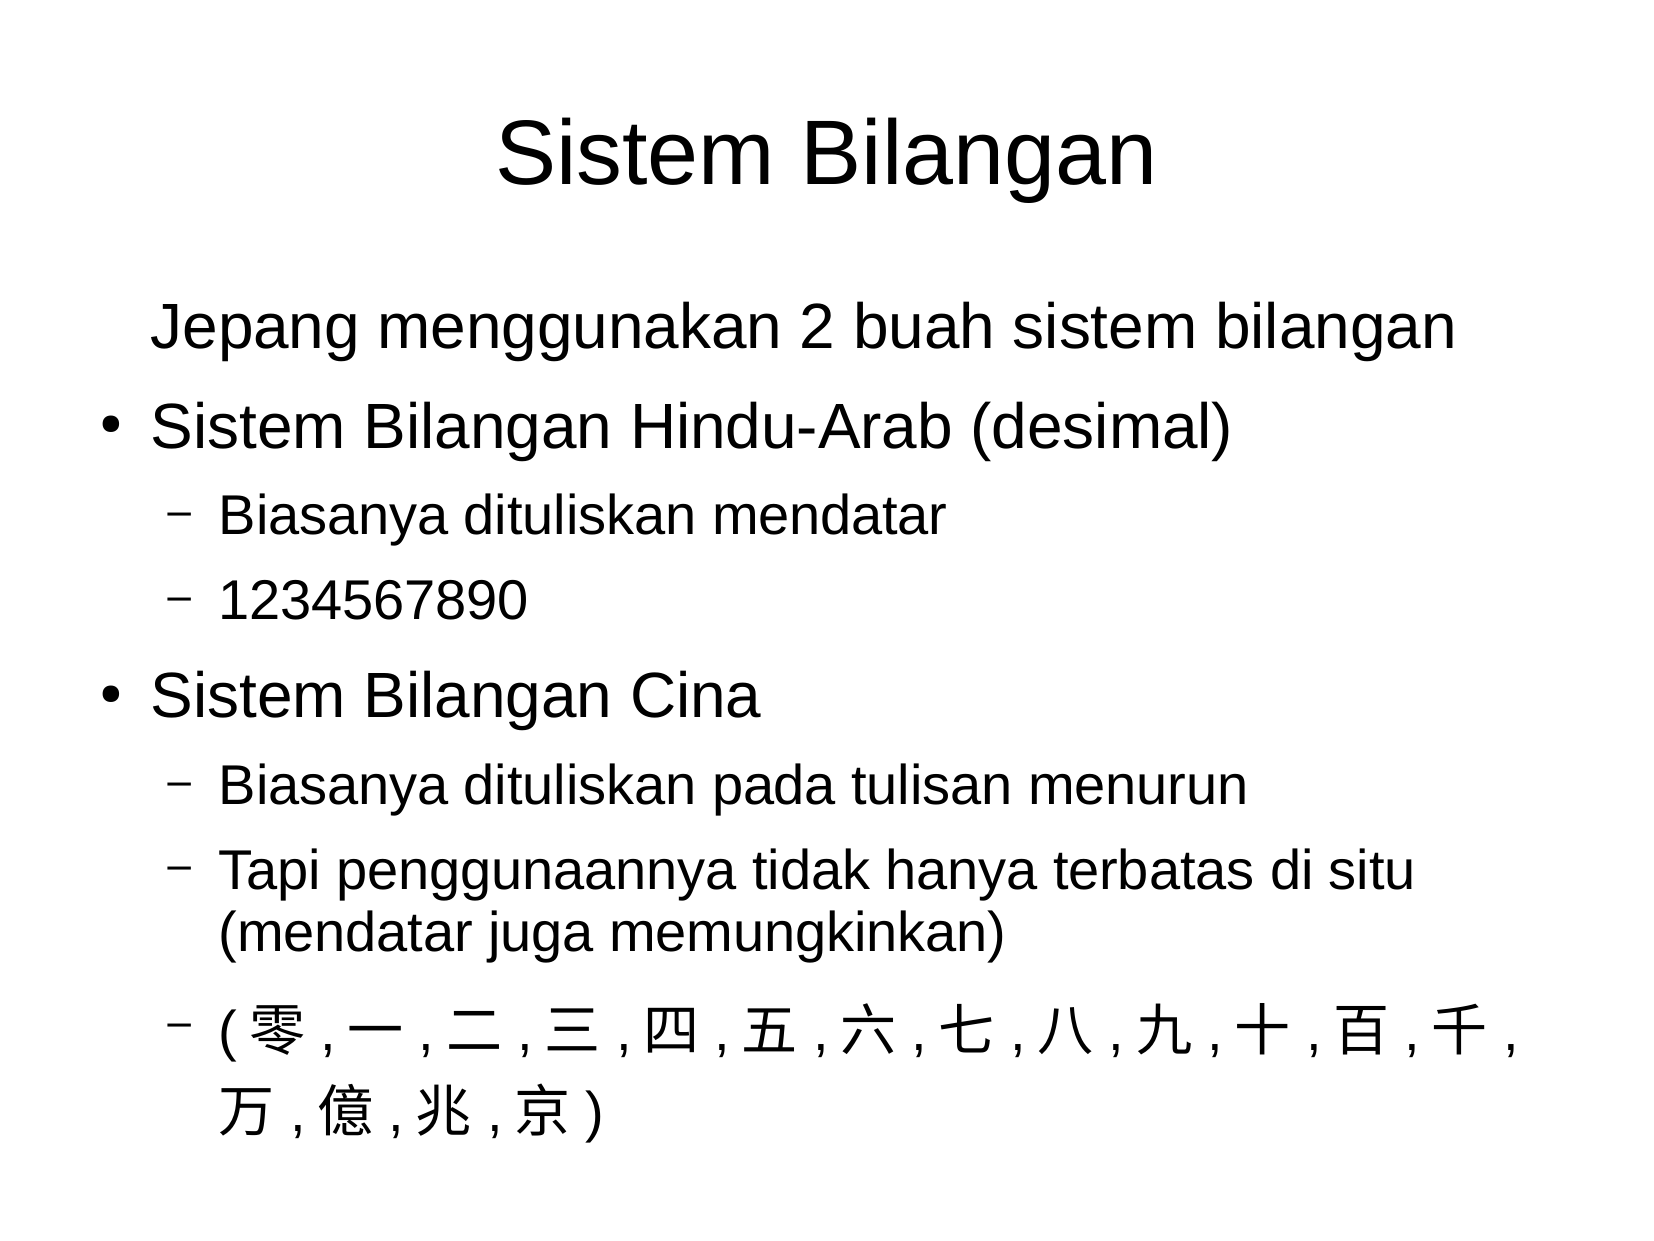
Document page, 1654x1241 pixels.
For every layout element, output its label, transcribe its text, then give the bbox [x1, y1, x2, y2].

list Jepang menggunakan 2 buah sistem bilangan Sistem Bilangan Hindu-Arab (desimal) Biasanya dituliskan mendatar 1234567890 Sistem Bilangan Cina Biasanya dituliskan pada tulisan menurun Tapi penggunaannya tidak hanya terbatas di situ (mendatar juga memungkinkan) (零,一,二,三,四,五,六,七,八,九,十,百,千,万,億,兆,京) [82, 290, 1571, 1156]
title Sistem Bilangan [82, 49, 1571, 257]
